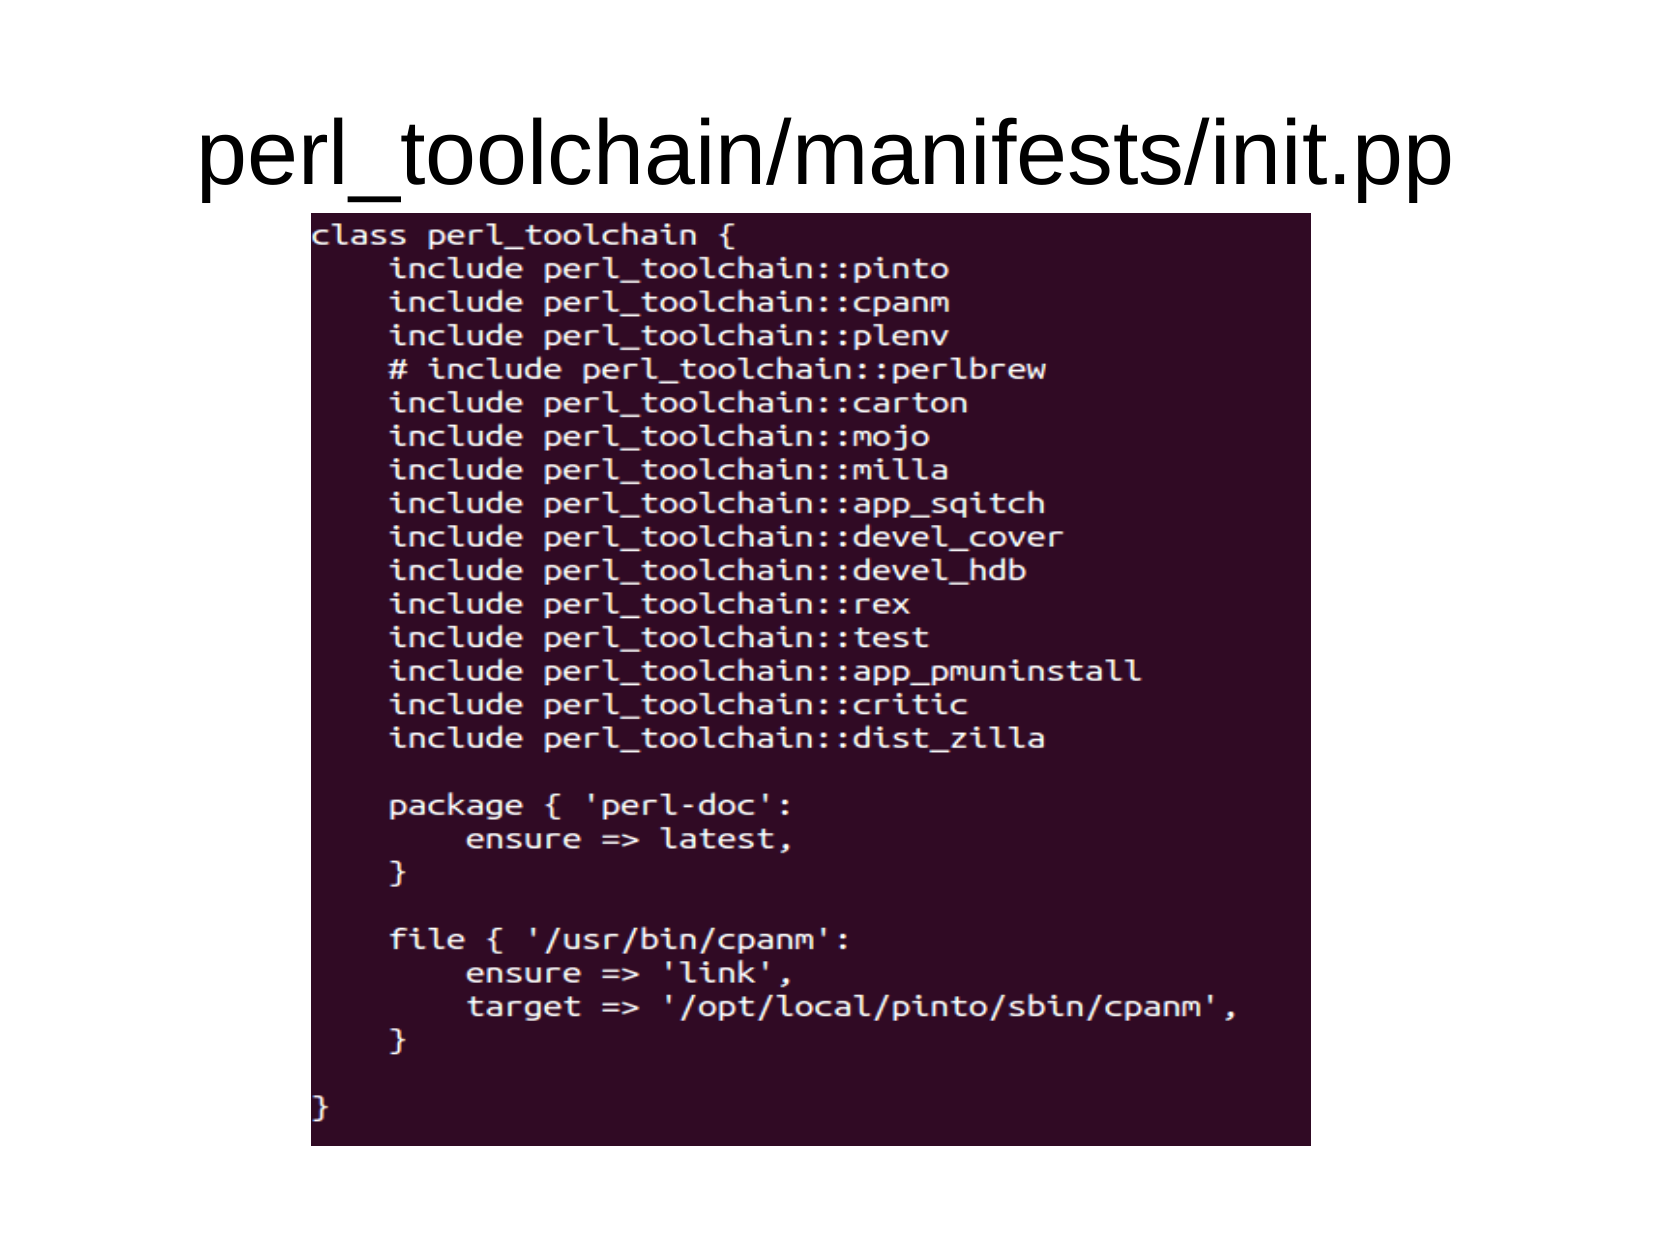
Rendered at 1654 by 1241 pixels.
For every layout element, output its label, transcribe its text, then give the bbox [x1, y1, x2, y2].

title perl_toolchain/manifests/init.pp [82, 49, 1571, 257]
picture [311, 213, 1311, 1146]
